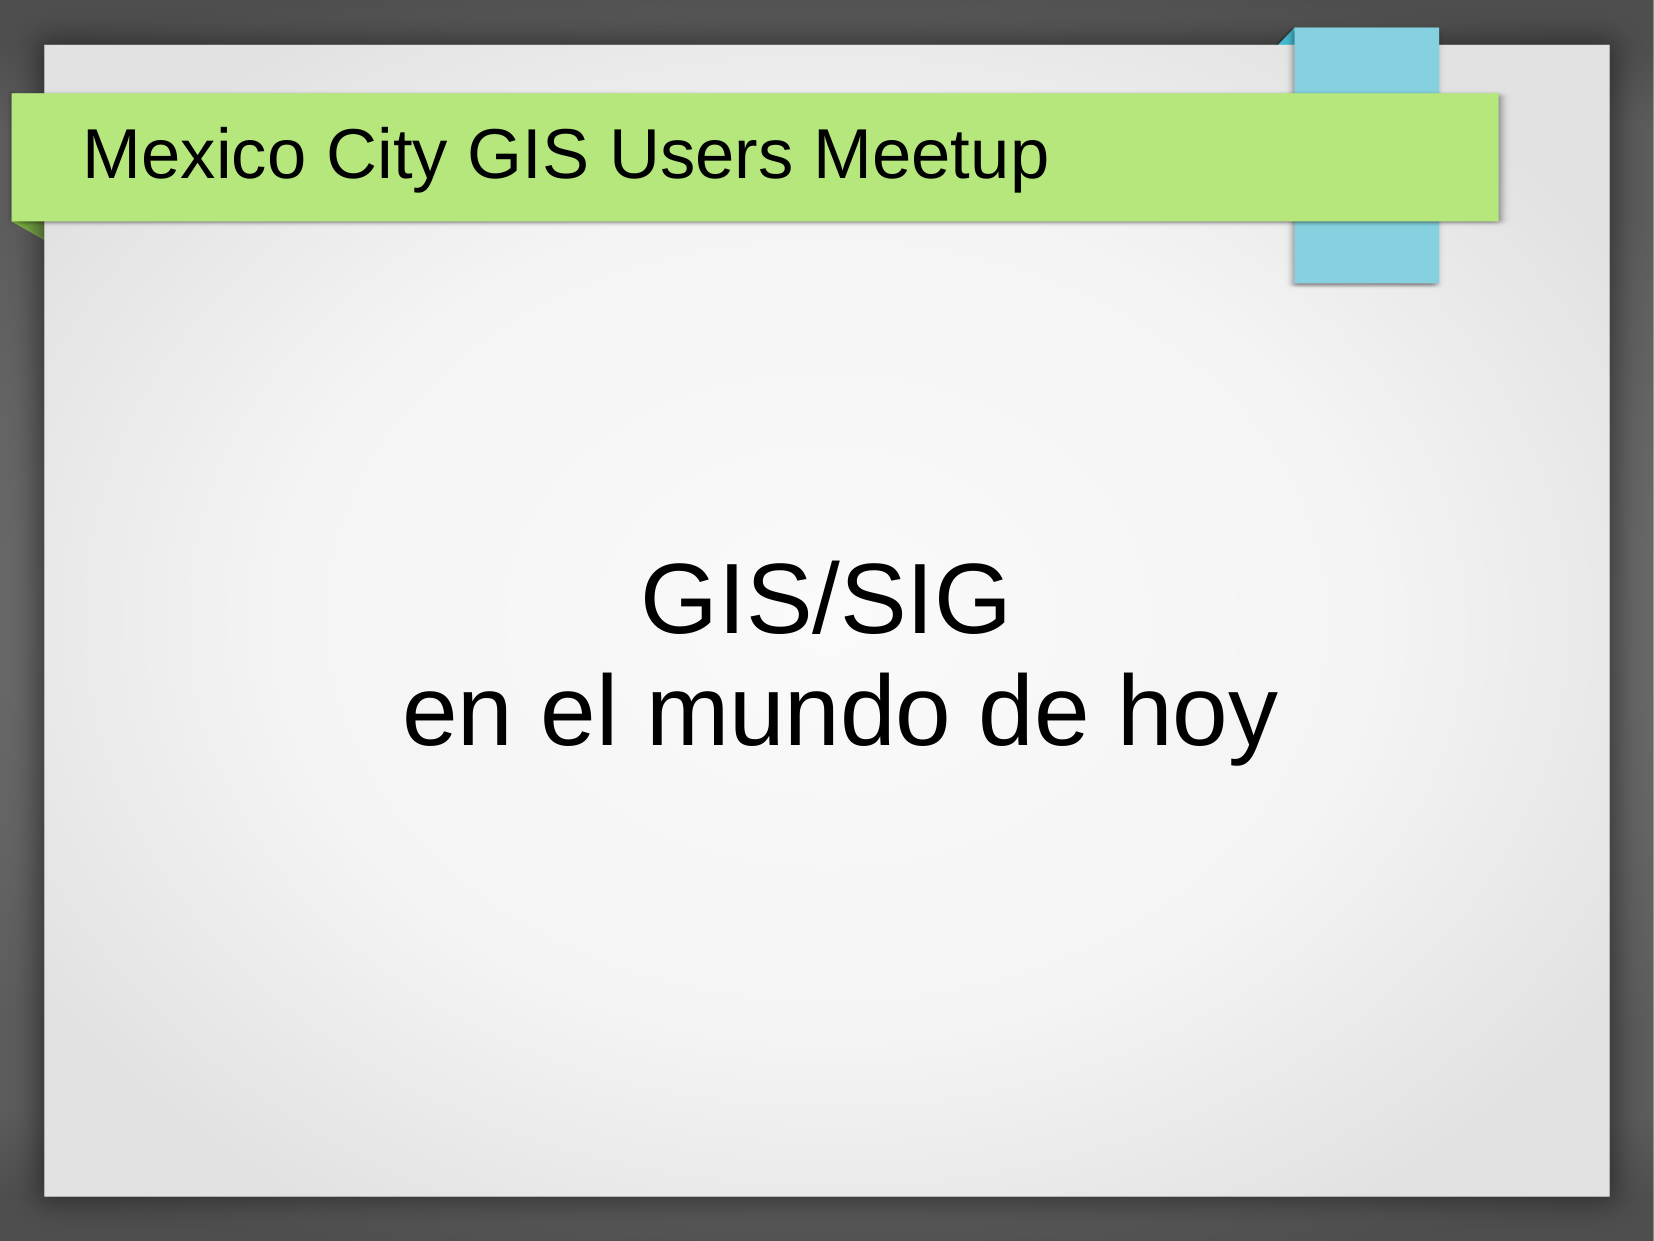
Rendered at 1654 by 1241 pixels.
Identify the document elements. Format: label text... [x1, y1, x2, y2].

picture [0, 0, 1654, 1241]
subtitle GIS/SIG en el mundo de hoy [82, 295, 1571, 1015]
title Mexico City GIS Users Meetup [82, 94, 1264, 213]
